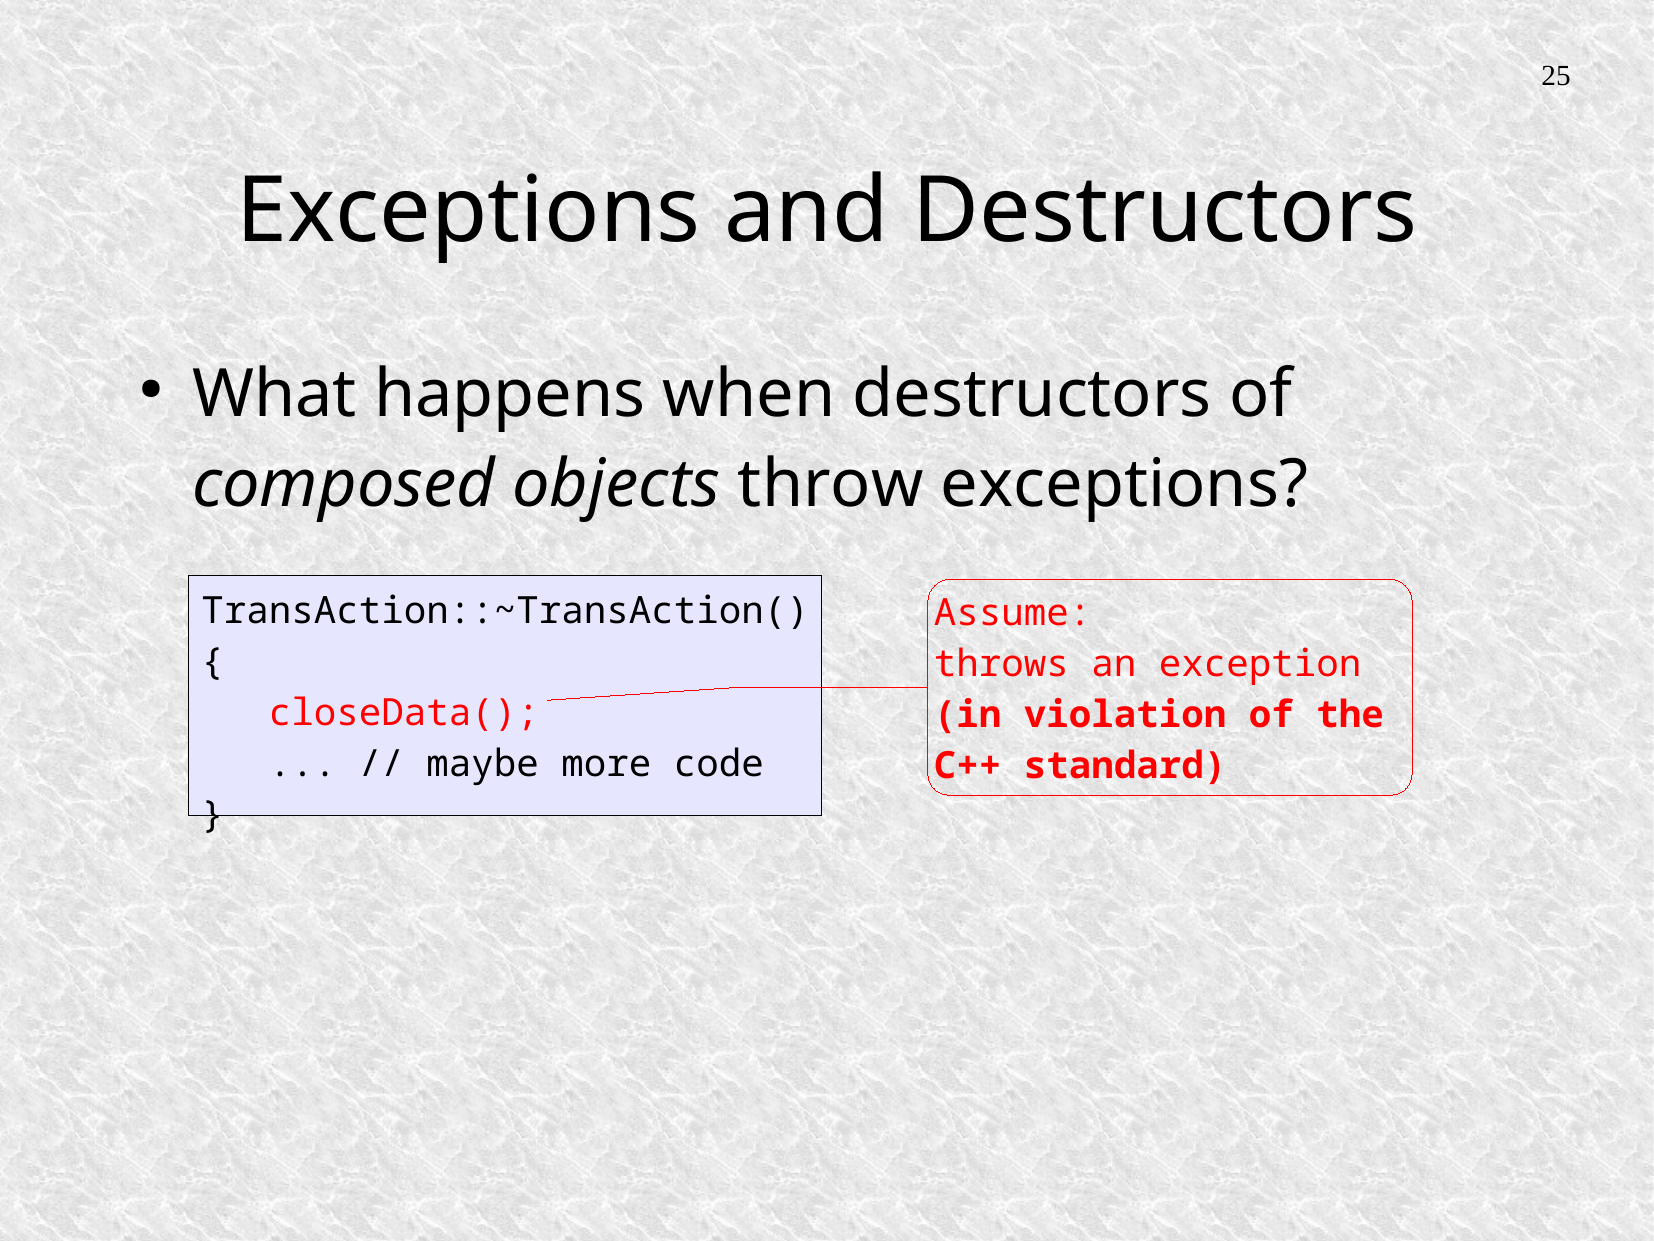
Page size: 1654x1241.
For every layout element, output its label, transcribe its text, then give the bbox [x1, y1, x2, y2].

list What happens when destructors of composed objects throw exceptions? [121, 344, 1534, 1174]
title Exceptions and Destructors [121, 102, 1534, 311]
text_box Assume: throws an exception (in violation of the C++ standard) [927, 579, 1413, 796]
text_box TransAction::~TransAction() { closeData(); ... // maybe more code } [201, 583, 810, 854]
picture [0, 0, 1654, 1241]
